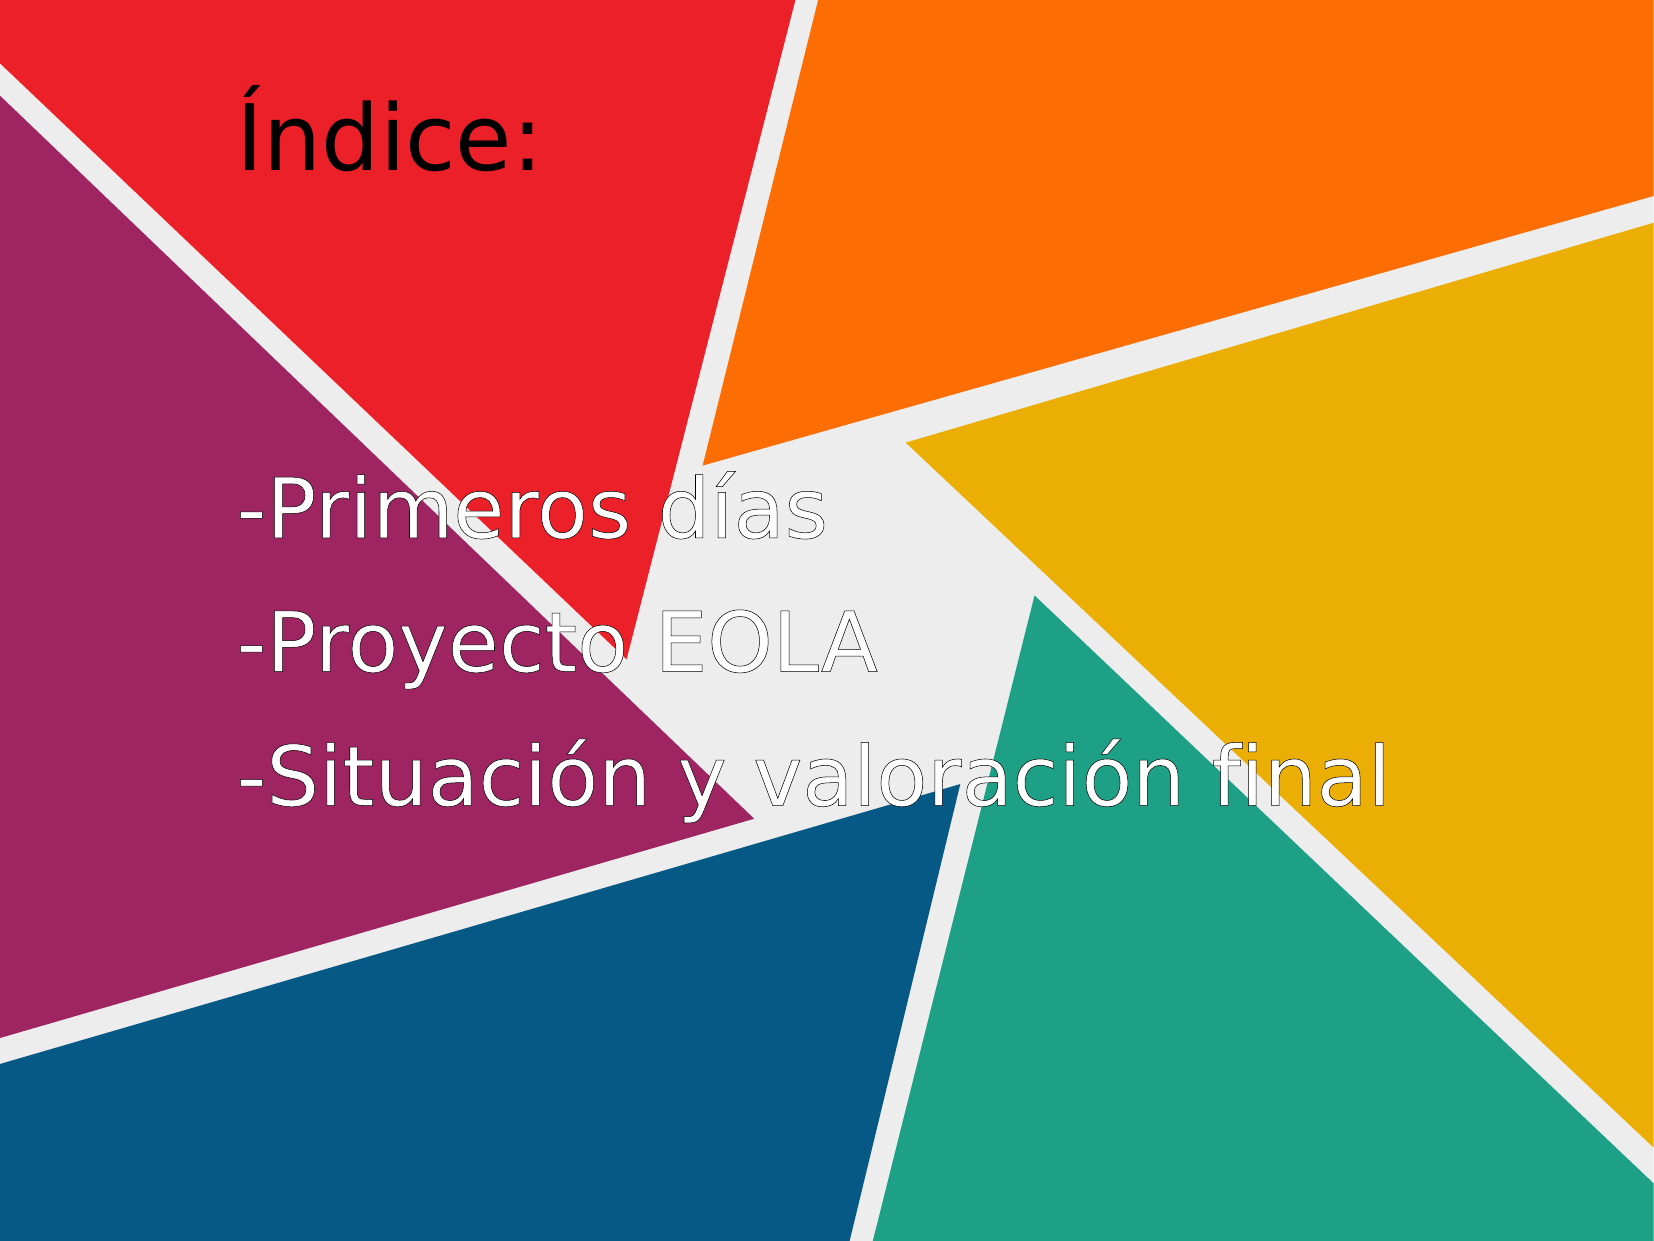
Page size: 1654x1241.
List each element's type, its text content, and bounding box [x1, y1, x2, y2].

list -Primeros días -Proyecto EOLA -Situación y valoración final [236, 460, 1418, 1099]
title Índice: [59, 35, 722, 243]
